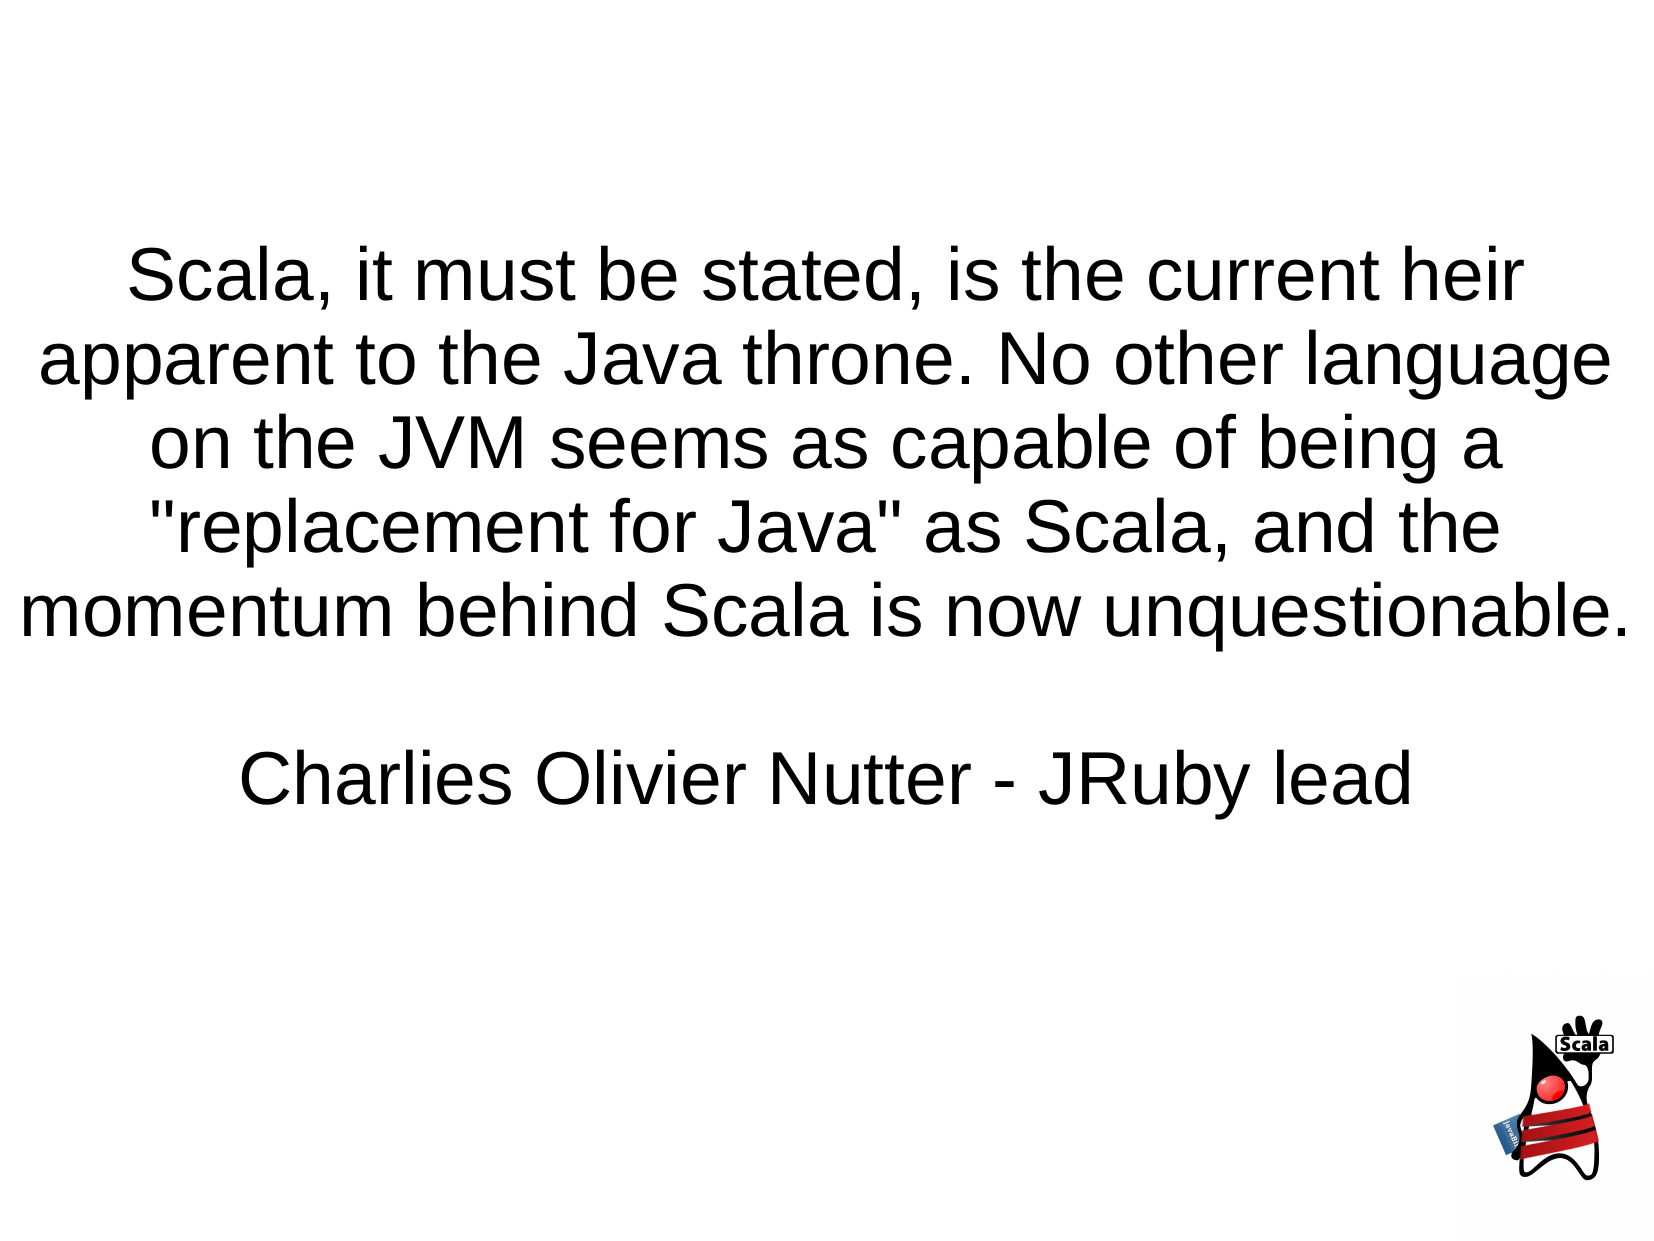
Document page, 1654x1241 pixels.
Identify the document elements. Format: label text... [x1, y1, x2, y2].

picture [1462, 1044, 1654, 1241]
text_box Scala, it must be stated, is the current heir apparent to the Java throne. No other language on the JVM seems as capable of being a "replacement for Java" as Scala, and the momentum behind Scala is now unquestionable. Charlies Olivier Nutter - JRuby lead [0, 225, 1654, 1044]
